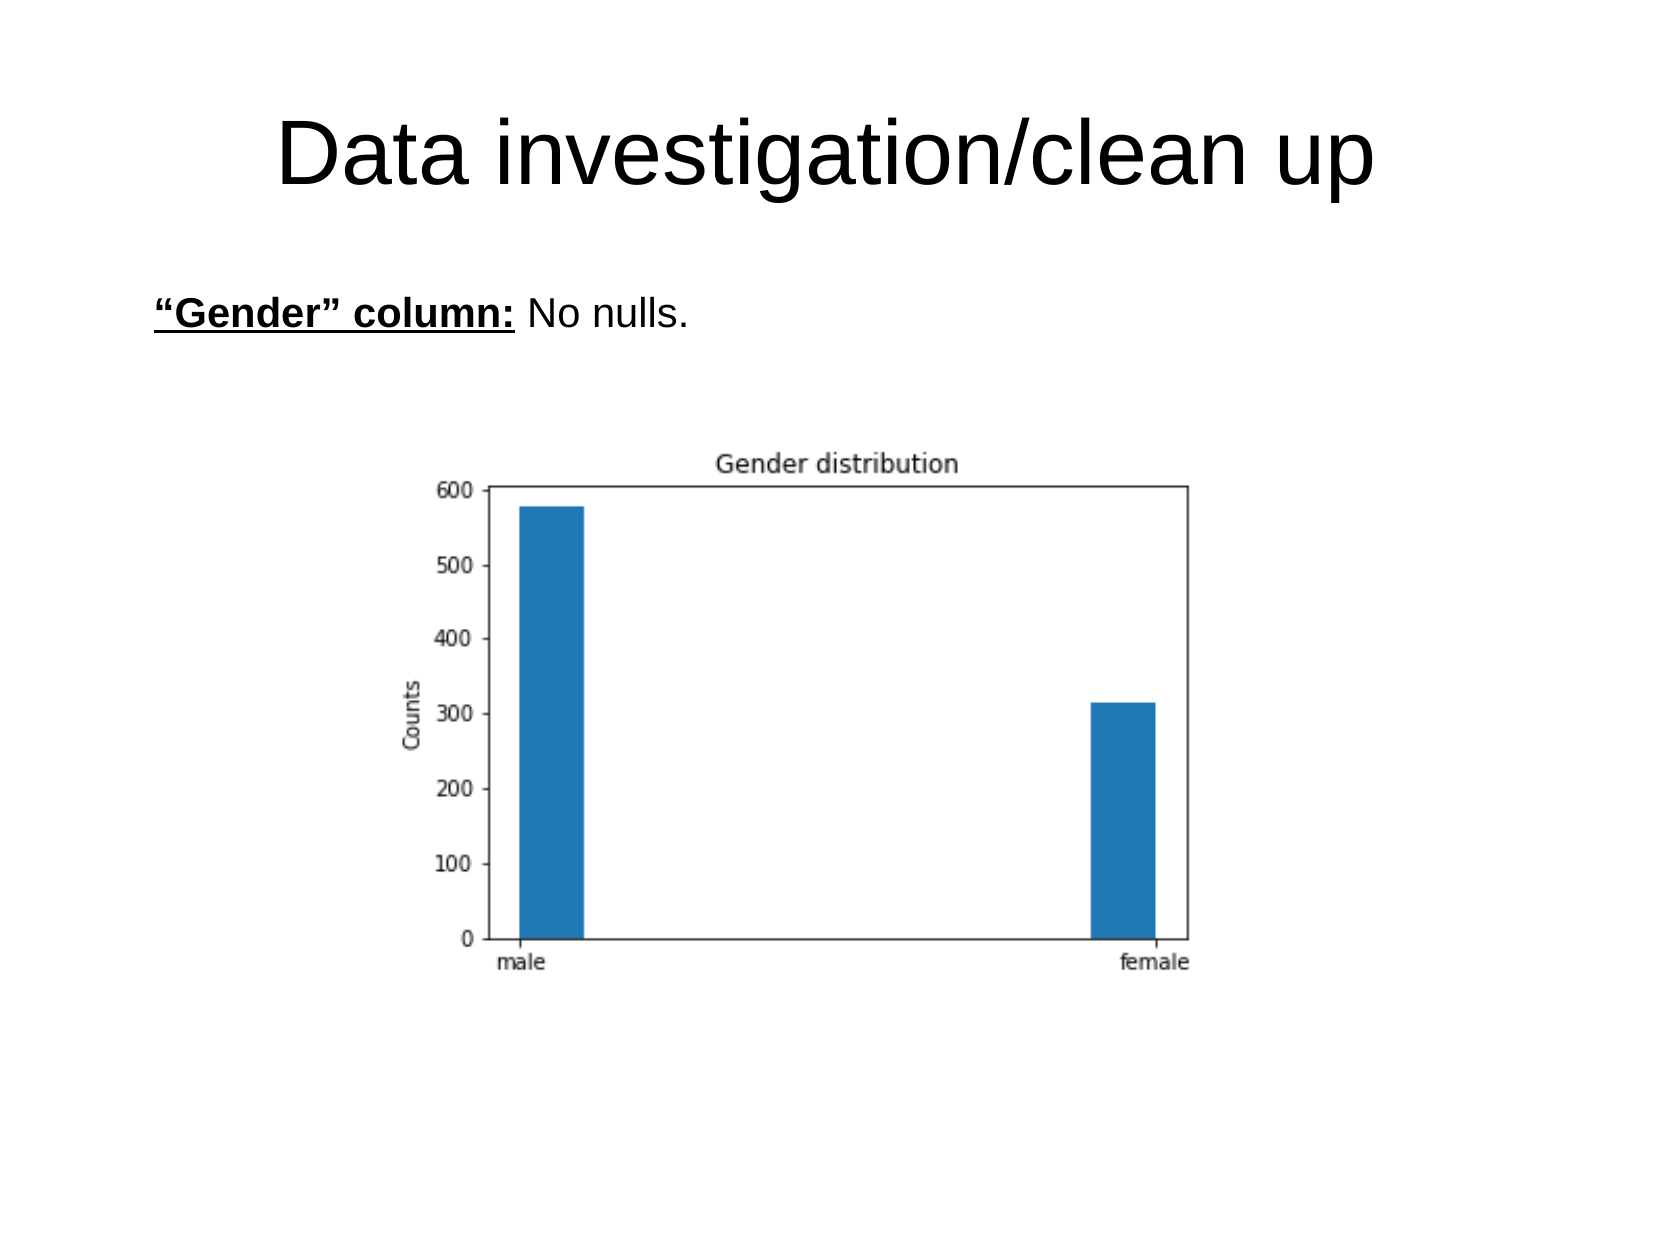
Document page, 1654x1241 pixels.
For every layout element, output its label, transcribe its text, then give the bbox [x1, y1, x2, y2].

title Data investigation/clean up [82, 49, 1571, 257]
picture [376, 413, 1277, 1014]
list “Gender” column: No nulls. [82, 290, 1571, 391]
